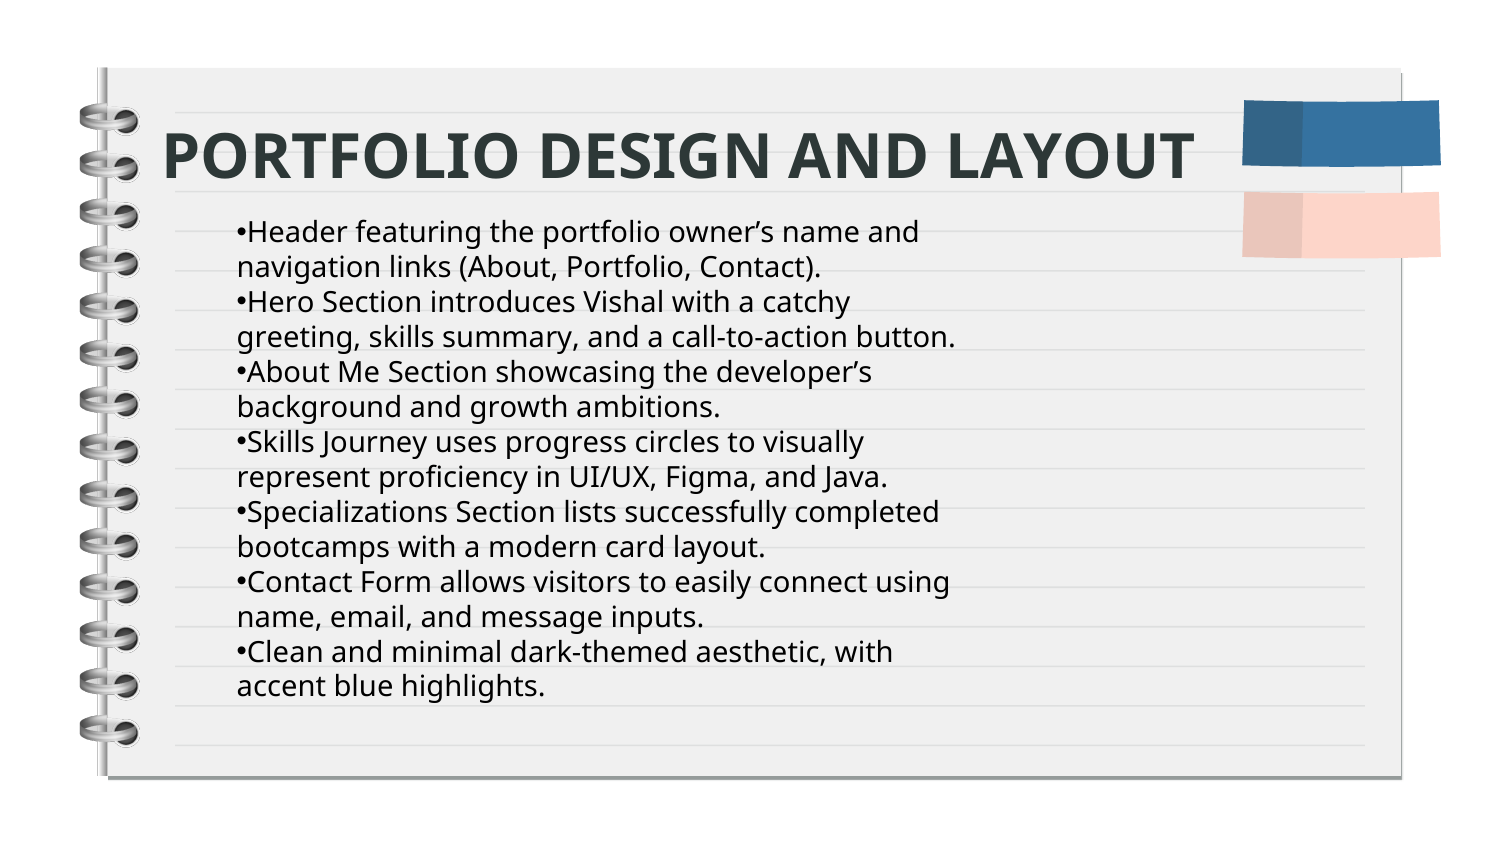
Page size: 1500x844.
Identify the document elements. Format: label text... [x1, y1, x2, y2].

text_box [1242, 100, 1441, 167]
text_box [1242, 191, 1441, 259]
text_box Header featuring the portfolio owner’s name and navigation links (About, Portfolio, Contact). Hero Section introduces Vishal with a catchy greeting, skills summary, and a call-to-action button. About Me Section showcasing the developer’s background and growth ambitions. Skills Journey uses progress circles to visually represent proficiency in UI/UX, Figma, and Java. Specializations Section lists successfully completed bootcamps with a modern card layout. Contact Form allows visitors to easily connect using name, email, and message inputs. Clean and minimal dark-themed aesthetic, with accent blue highlights. [221, 205, 972, 716]
title PORTFOLIO DESIGN AND LAYOUT [146, 100, 1354, 206]
